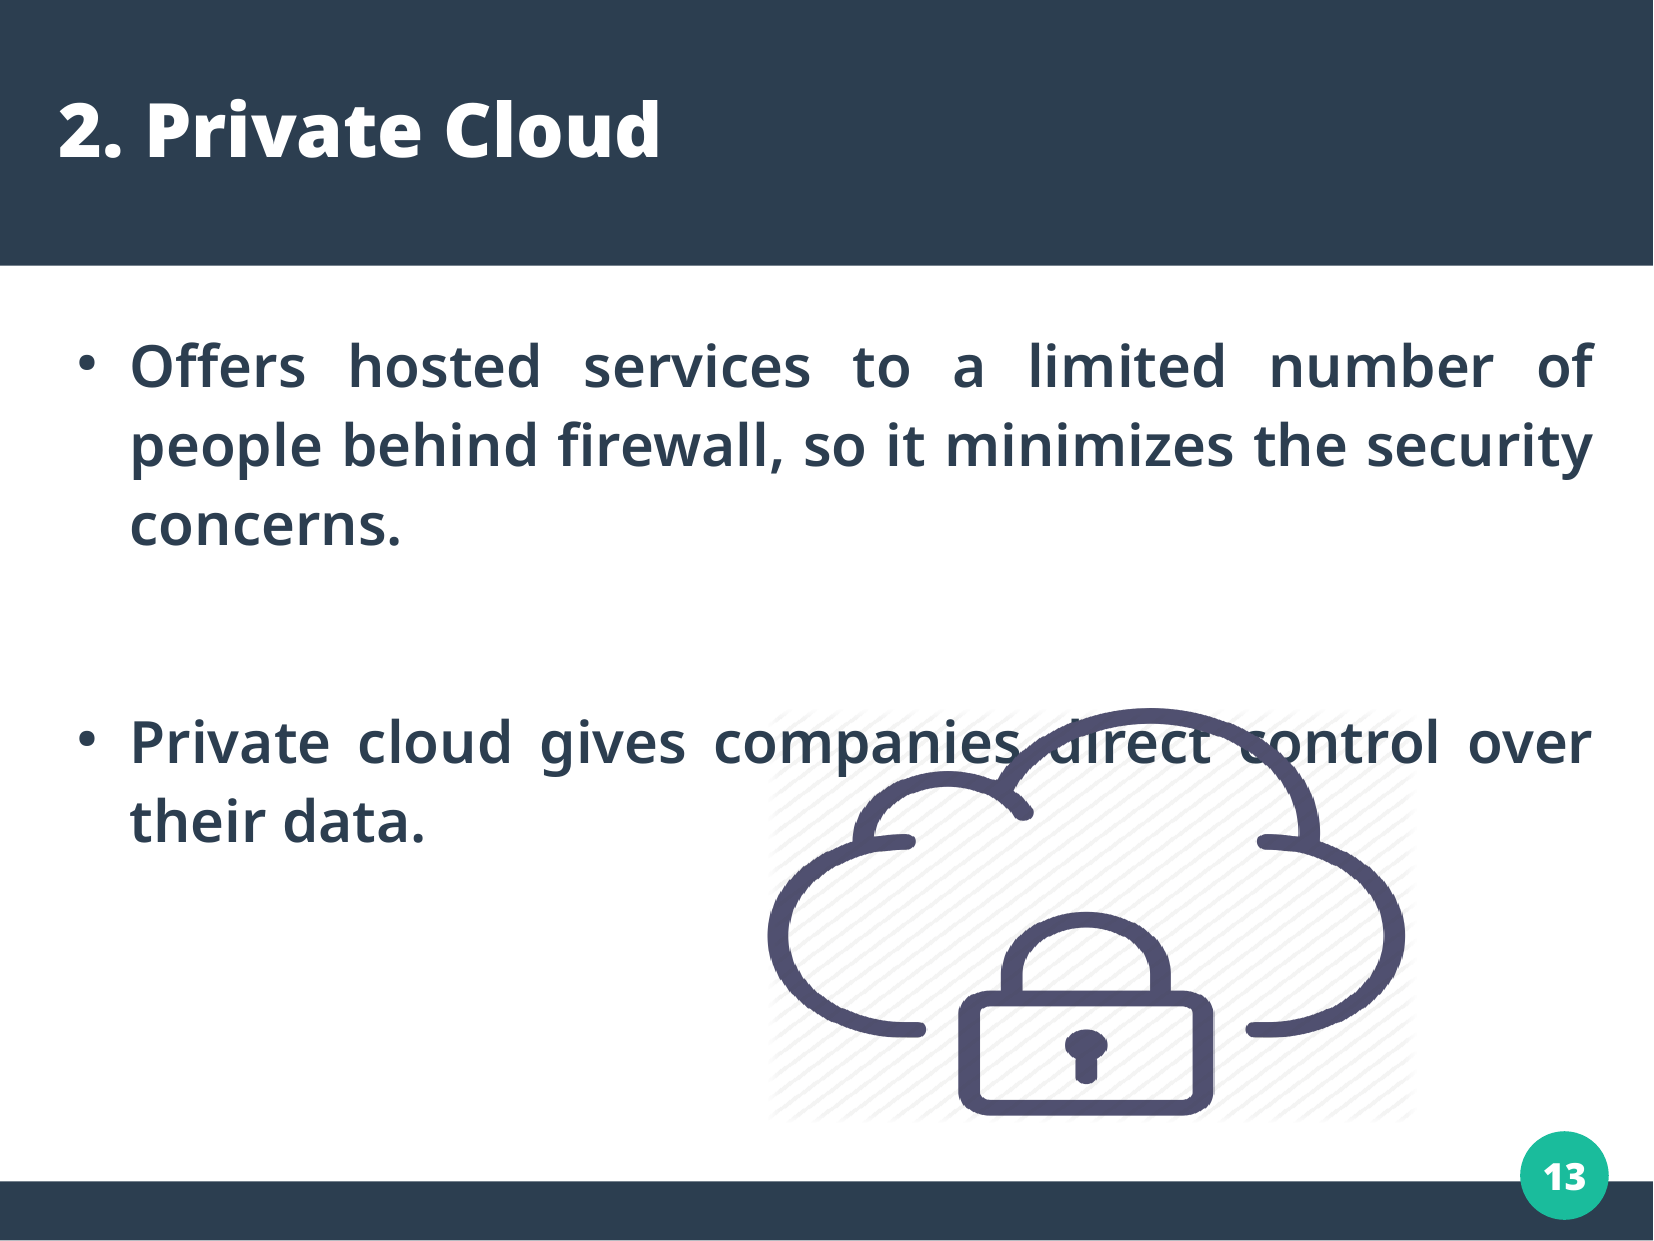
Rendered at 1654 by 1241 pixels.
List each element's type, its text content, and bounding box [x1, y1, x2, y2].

list Offers hosted services to a limited number of people behind firewall, so it minimizes the security concerns. Private cloud gives companies direct control over their data. [58, 324, 1594, 1152]
picture [767, 708, 1417, 1123]
title 2. Private Cloud [58, 49, 1594, 207]
